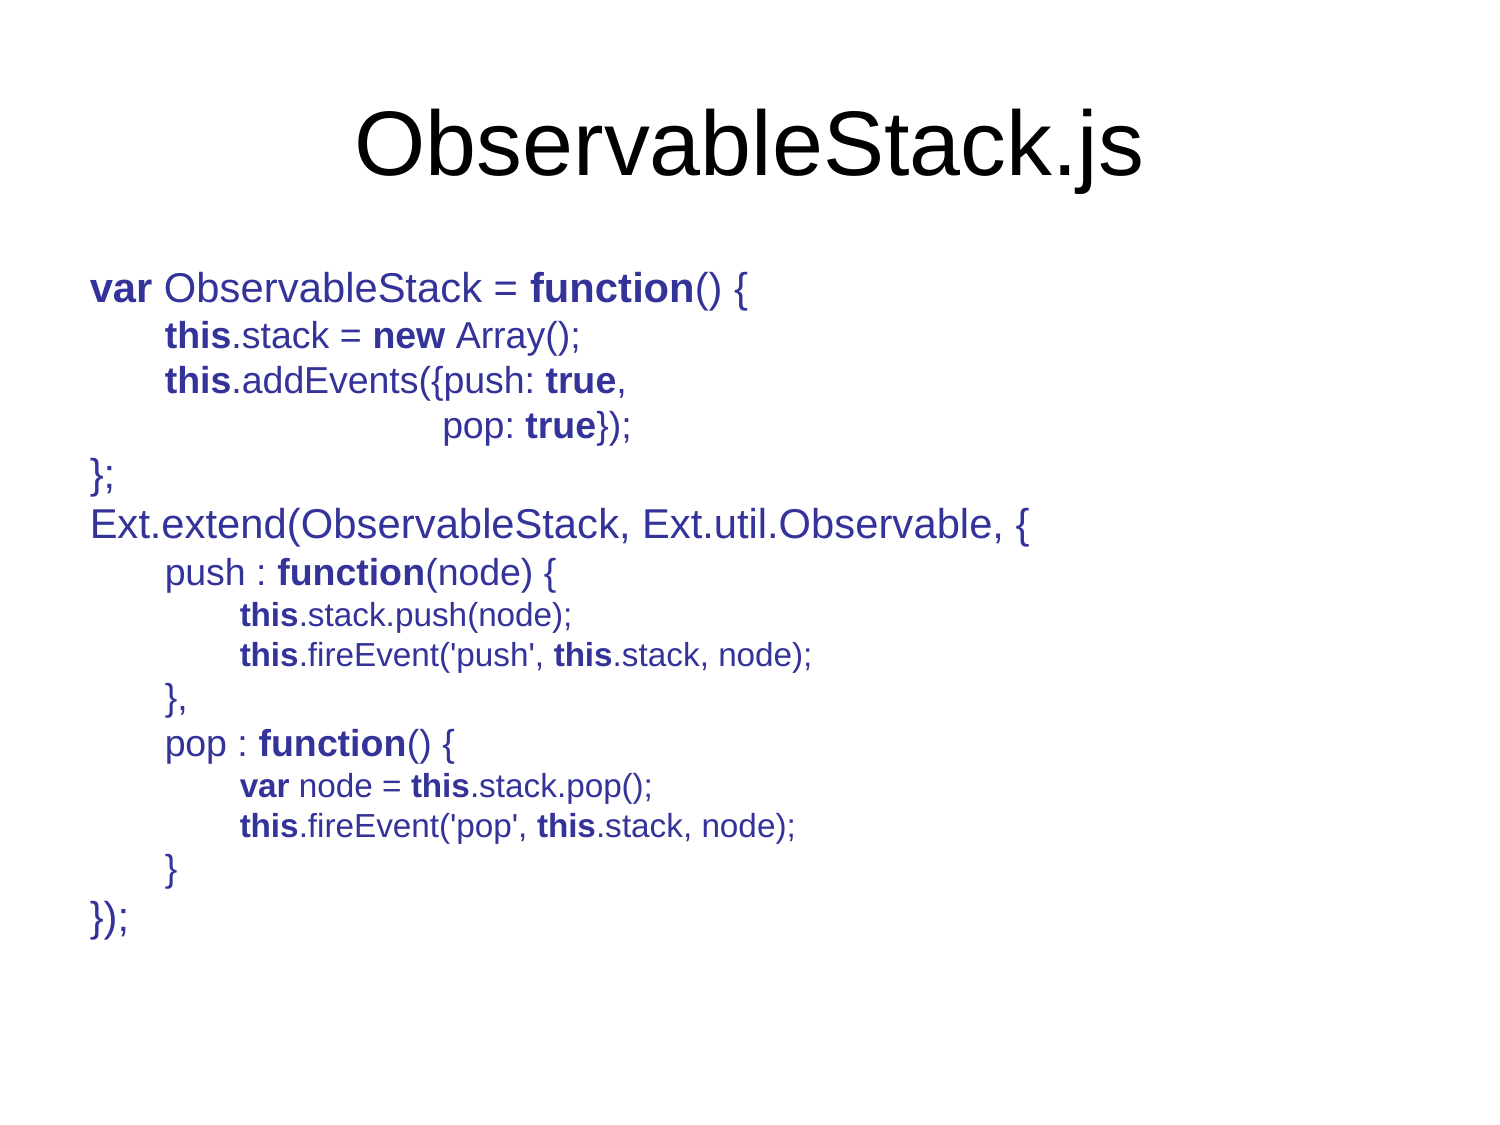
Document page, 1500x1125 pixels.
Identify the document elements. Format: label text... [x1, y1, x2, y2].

list var ObservableStack = function() { this.stack = new Array(); this.addEvents({push: true, pop: true}); }; Ext.extend(ObservableStack, Ext.util.Observable, { push : function(node) { this.stack.push(node); this.fireEvent('push', this.stack, node); }, pop : function() { var node = this.stack.pop(); this.fireEvent('pop', this.stack, node); } }); [75, 262, 1426, 1006]
title ObservableStack.js [75, 45, 1426, 233]
